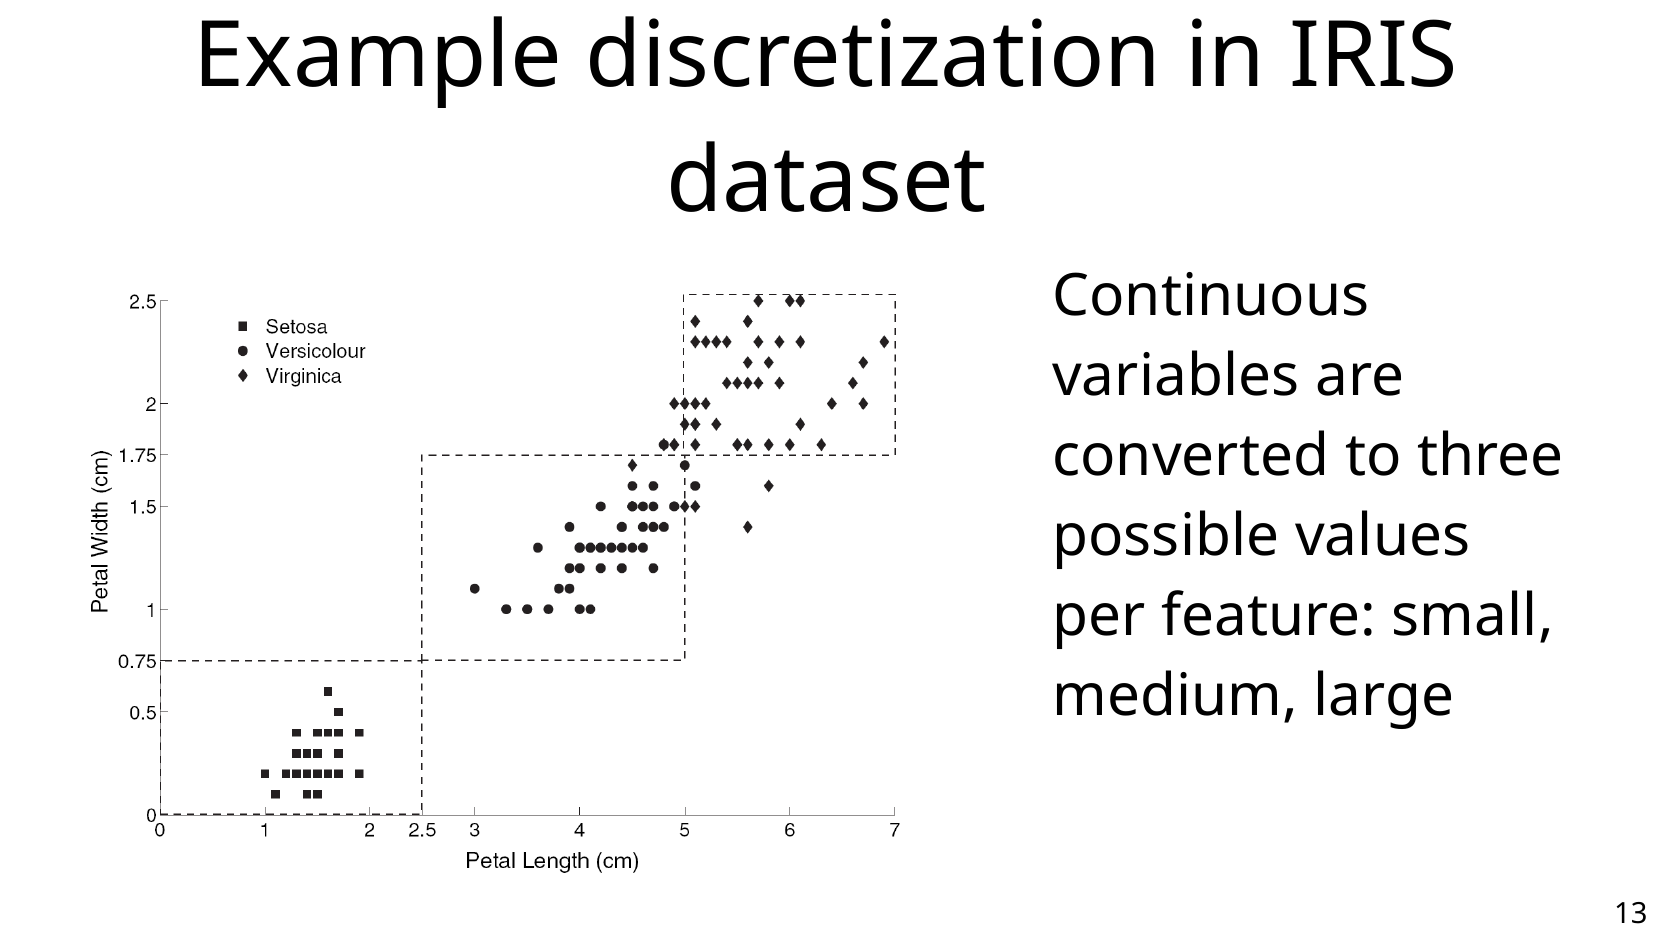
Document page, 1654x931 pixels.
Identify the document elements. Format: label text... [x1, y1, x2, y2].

list Continuous variables are converted to three possible values per feature: small, medium, large [990, 253, 1571, 793]
picture [75, 258, 995, 886]
title Example discretization in IRIS dataset [82, 1, 1571, 226]
